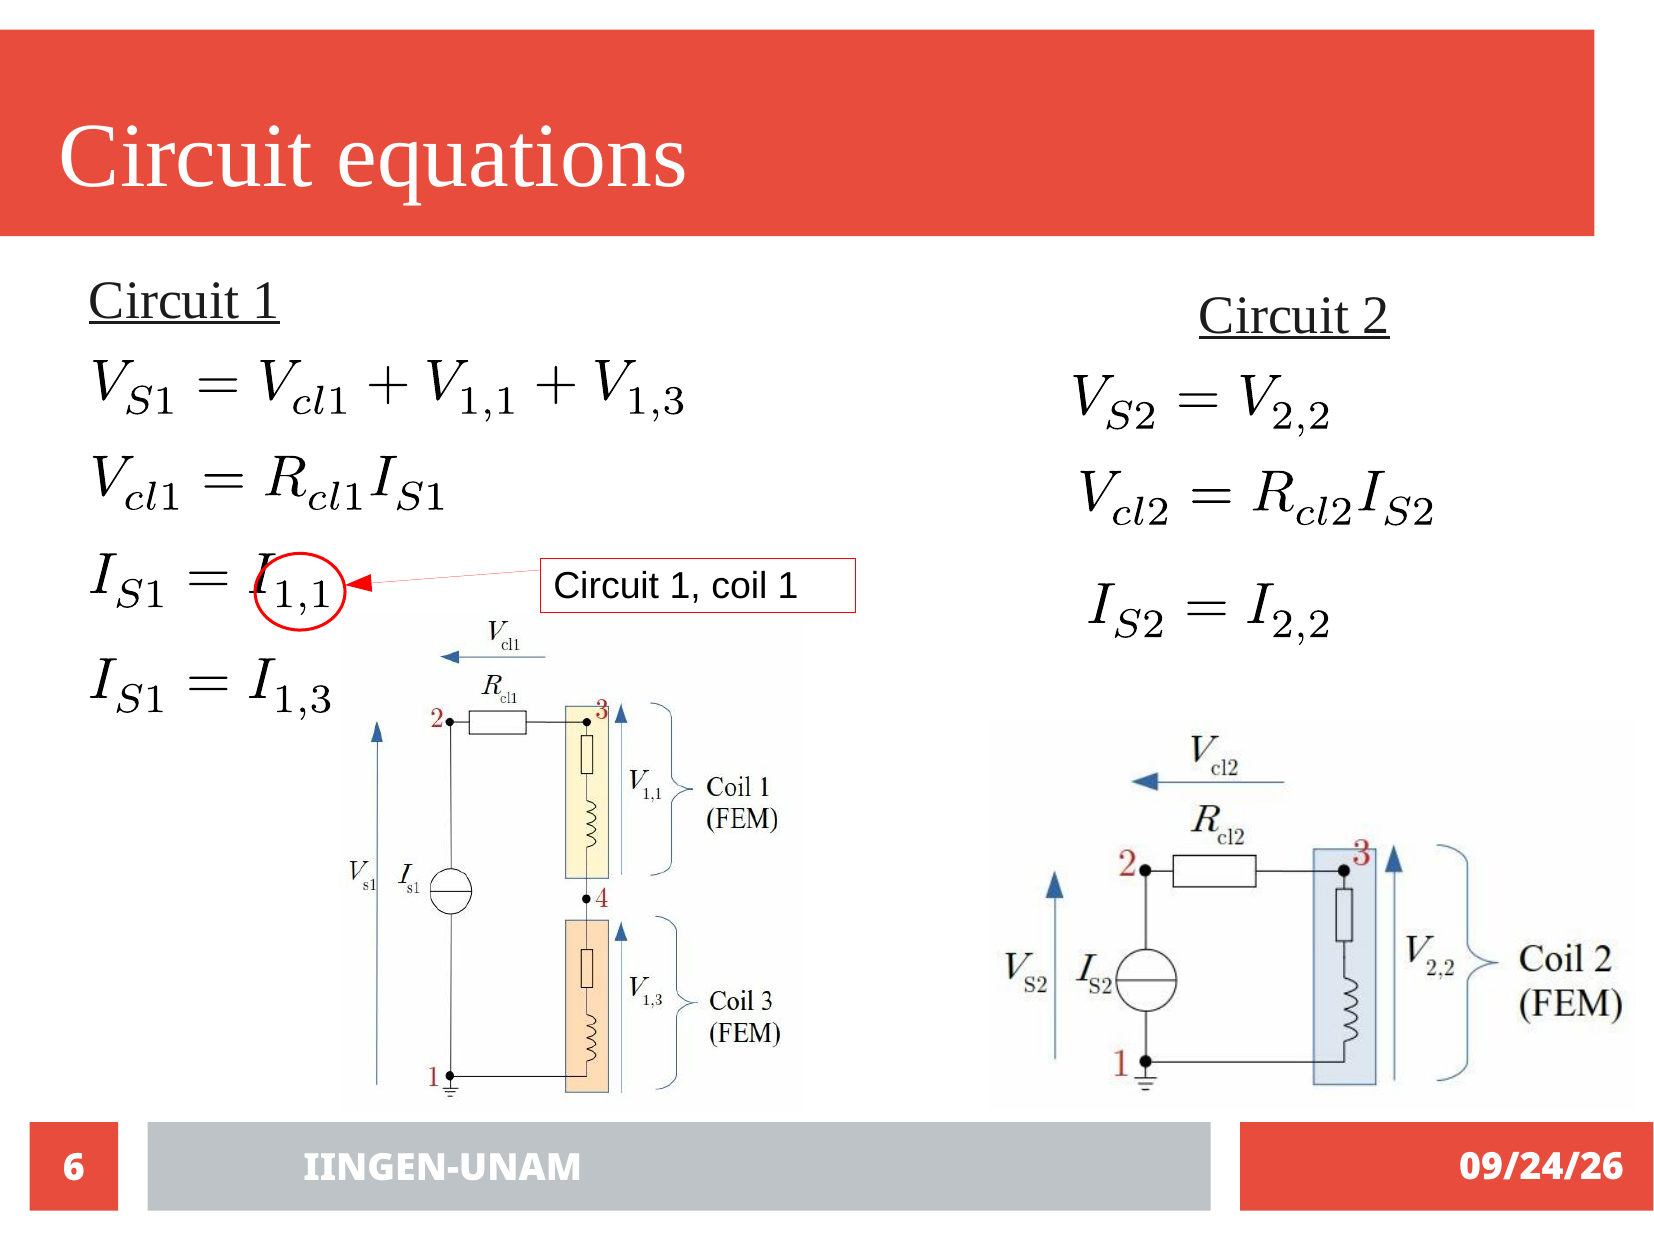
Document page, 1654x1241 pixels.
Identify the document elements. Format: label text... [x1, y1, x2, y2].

title Circuit equations [59, 59, 1595, 207]
text_box [346, 482, 362, 510]
text_box [1384, 496, 1411, 526]
text_box [259, 360, 302, 401]
text_box [1106, 400, 1133, 430]
list Circuit 2 [1199, 285, 1471, 396]
text_box [308, 491, 327, 511]
text_box [664, 386, 684, 415]
text_box [1114, 608, 1141, 638]
text_box [188, 687, 228, 691]
text_box Circuit 1, coil 1 [540, 558, 856, 613]
text_box [264, 455, 307, 497]
text_box [1187, 612, 1226, 616]
text_box [498, 386, 514, 414]
text_box [1317, 496, 1328, 526]
text_box [536, 365, 576, 405]
text_box [258, 553, 276, 570]
text_box [311, 685, 331, 713]
text_box [293, 395, 311, 415]
text_box [300, 707, 306, 721]
text_box [248, 658, 276, 698]
text_box [1298, 424, 1304, 437]
text_box [90, 658, 117, 698]
text_box [330, 481, 340, 510]
text_box [1113, 506, 1131, 526]
text_box [368, 365, 408, 405]
text_box [1273, 610, 1292, 638]
text_box [1088, 583, 1116, 623]
text_box [125, 491, 144, 511]
picture [987, 719, 1636, 1111]
text_box [188, 582, 228, 586]
text_box [1298, 632, 1304, 646]
text_box [163, 482, 179, 510]
text_box [370, 455, 398, 496]
text_box [1310, 610, 1329, 638]
text_box [116, 683, 143, 713]
text_box [461, 386, 477, 414]
text_box [313, 580, 329, 608]
text_box [1134, 496, 1144, 526]
text_box [276, 580, 292, 608]
text_box [147, 580, 163, 608]
text_box [1310, 401, 1329, 429]
text_box [1252, 470, 1294, 512]
text_box [1332, 497, 1351, 525]
text_box [126, 385, 153, 415]
text_box [116, 578, 143, 608]
text_box [1080, 470, 1122, 512]
text_box [146, 481, 156, 510]
text_box [257, 570, 267, 593]
text_box [428, 482, 444, 510]
text_box [92, 360, 134, 401]
text_box [147, 685, 163, 713]
text_box [1273, 401, 1292, 429]
text_box [1144, 610, 1163, 638]
text_box [157, 386, 173, 414]
text_box [1358, 470, 1385, 511]
text_box [1247, 583, 1274, 623]
text_box [92, 455, 134, 497]
text_box [314, 385, 324, 415]
text_box [1414, 497, 1433, 525]
text_box [276, 685, 292, 713]
text_box [300, 602, 306, 616]
text_box [629, 386, 645, 414]
text_box [90, 553, 117, 593]
text_box [485, 409, 491, 422]
picture [339, 612, 805, 1111]
text_box [426, 360, 469, 401]
text_box [1296, 506, 1315, 526]
text_box [1072, 375, 1115, 416]
text_box [396, 481, 423, 511]
text_box [653, 409, 659, 422]
text_box [1149, 497, 1168, 525]
text_box [1240, 375, 1282, 416]
text_box [331, 386, 346, 414]
text_box [1135, 401, 1154, 429]
list Circuit 1 [89, 270, 361, 381]
text_box [594, 360, 637, 401]
